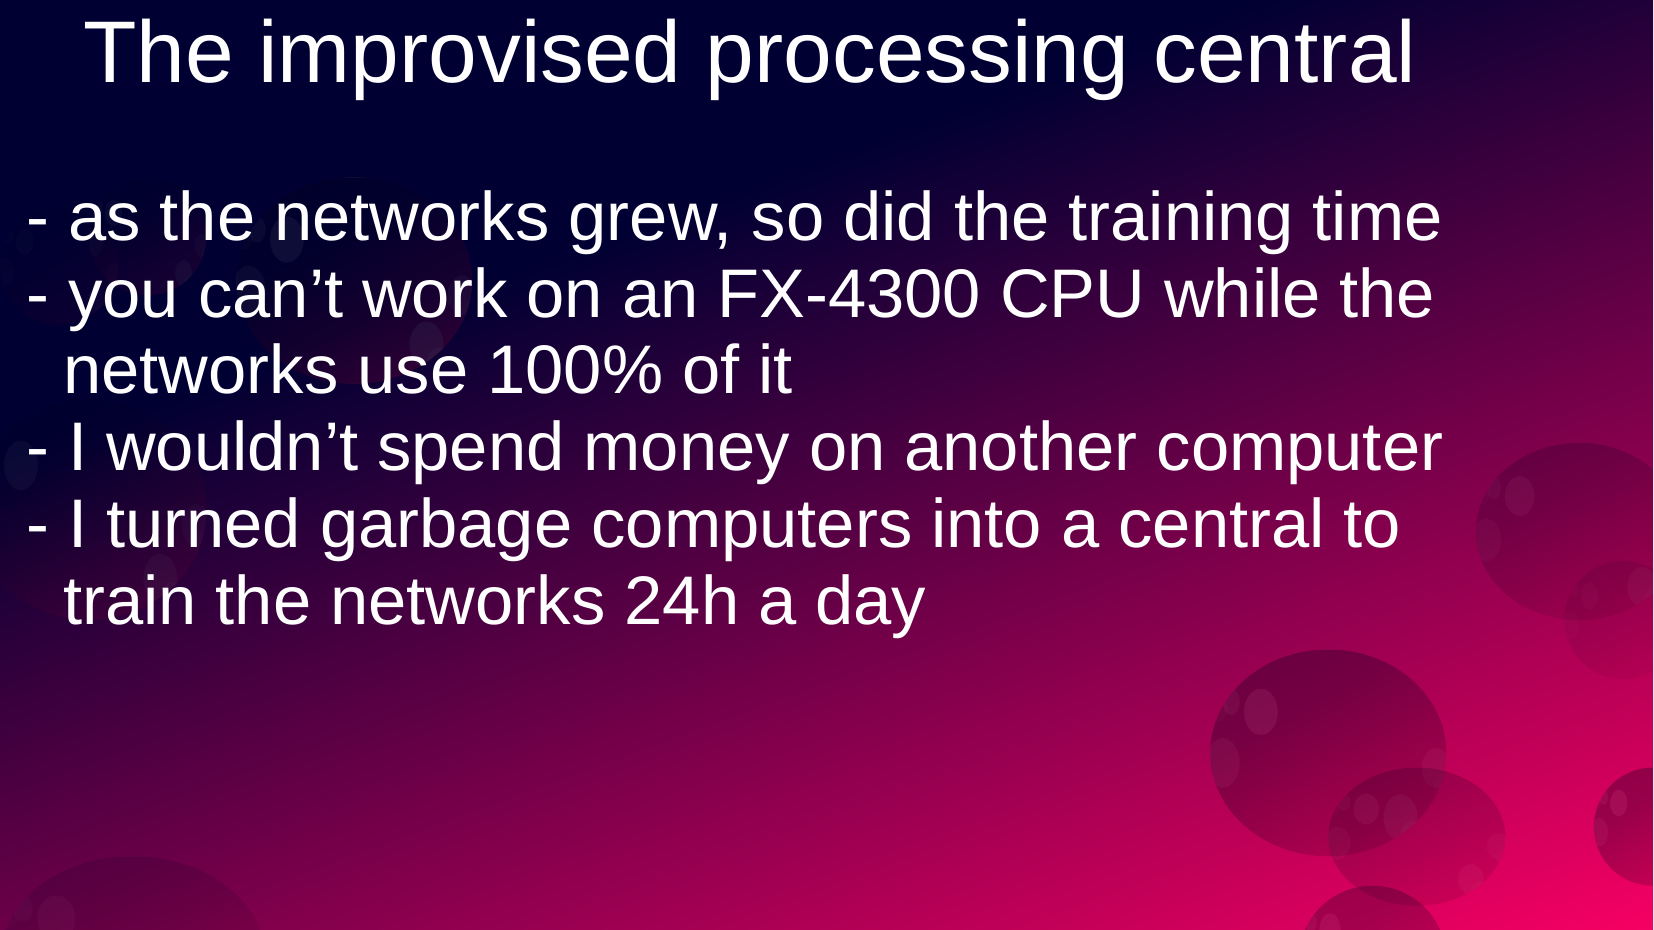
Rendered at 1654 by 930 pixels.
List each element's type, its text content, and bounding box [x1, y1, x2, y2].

title The improvised processing central - as the networks grew, so did the training time - you can’t work on an FX-4300 CPU while the networks use 100% of it - I wouldn’t spend money on another computer - I turned garbage computers into a central to train the networks 24h a day [0, 0, 1465, 709]
picture [1648, 0, 1654, 930]
